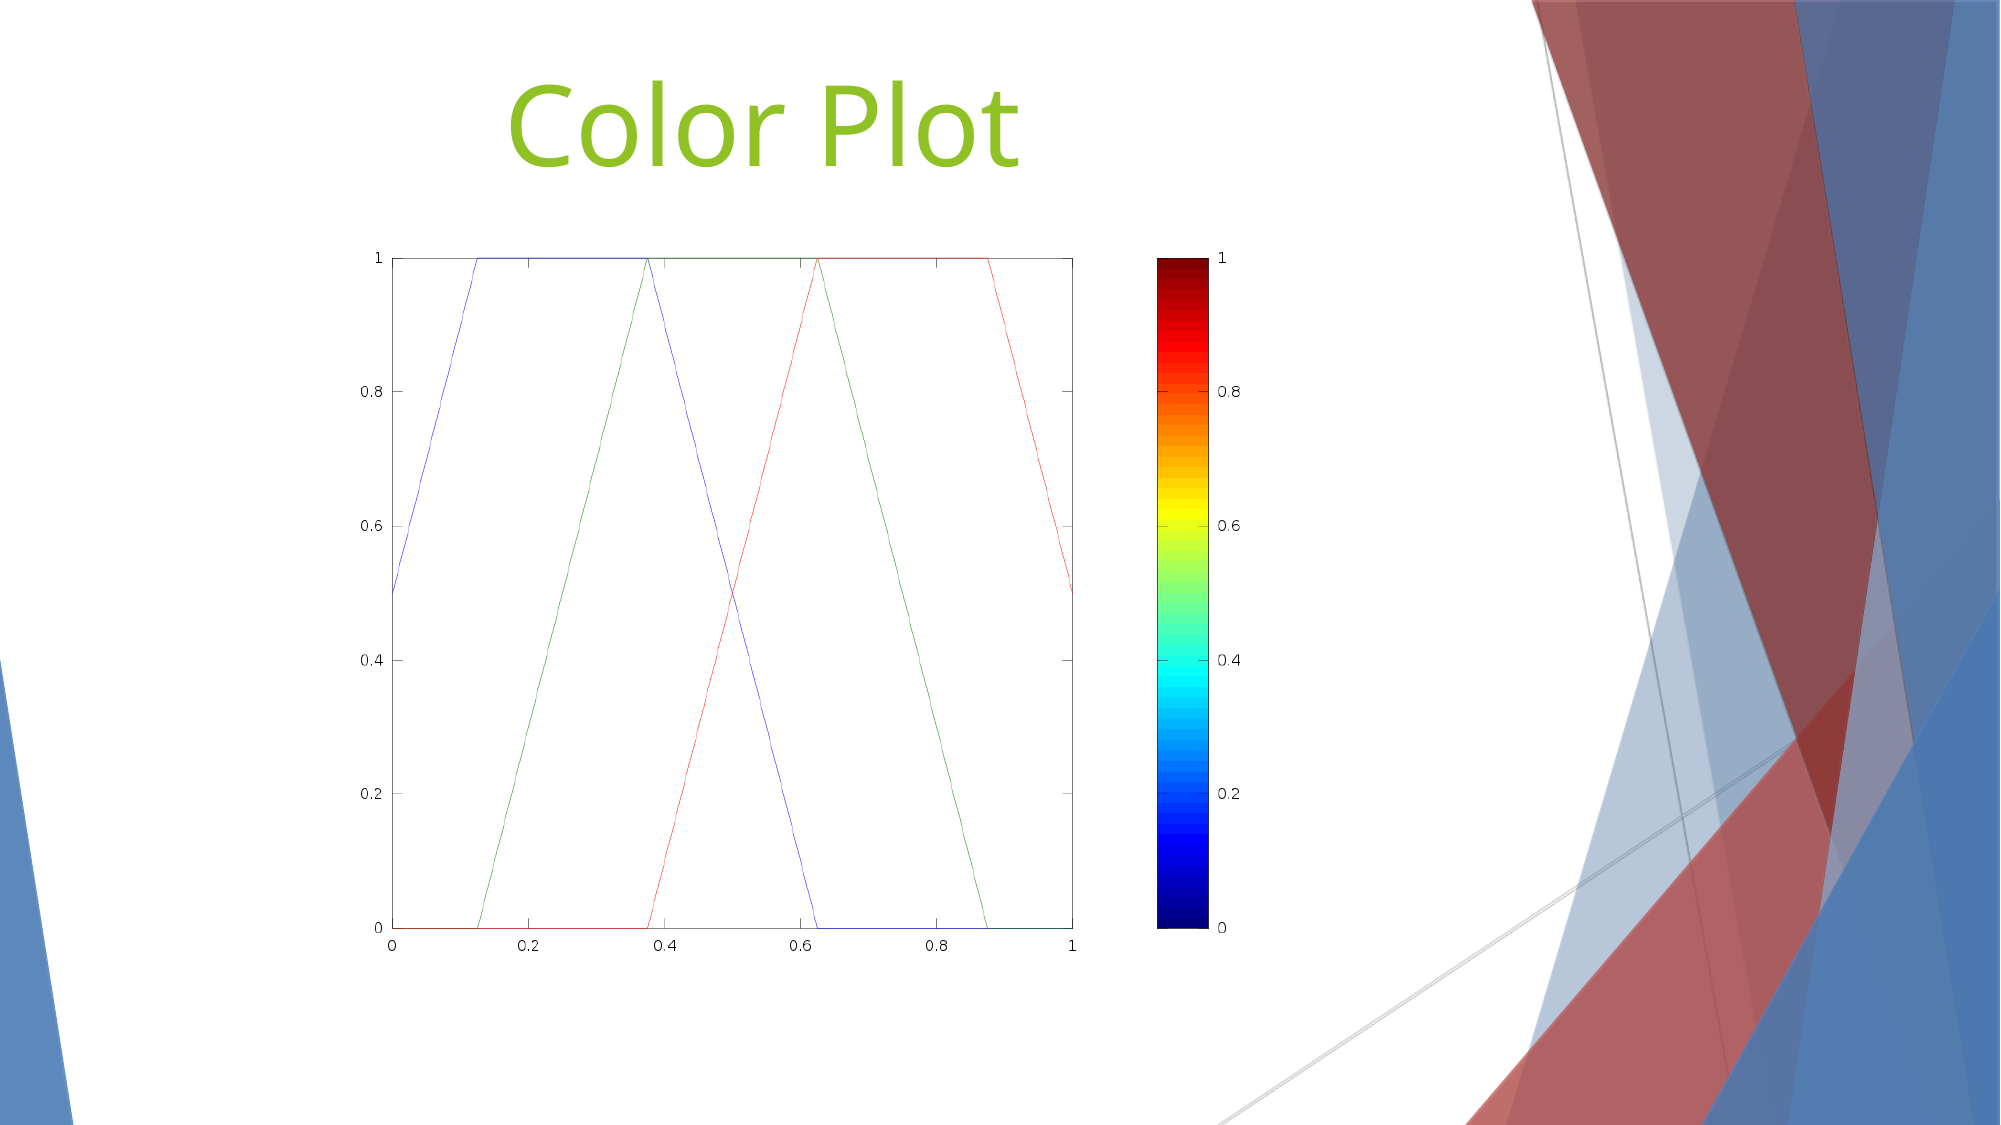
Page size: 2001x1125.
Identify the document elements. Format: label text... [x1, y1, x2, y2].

text_box Color Plot [489, 46, 1207, 195]
picture [249, 195, 1346, 1018]
